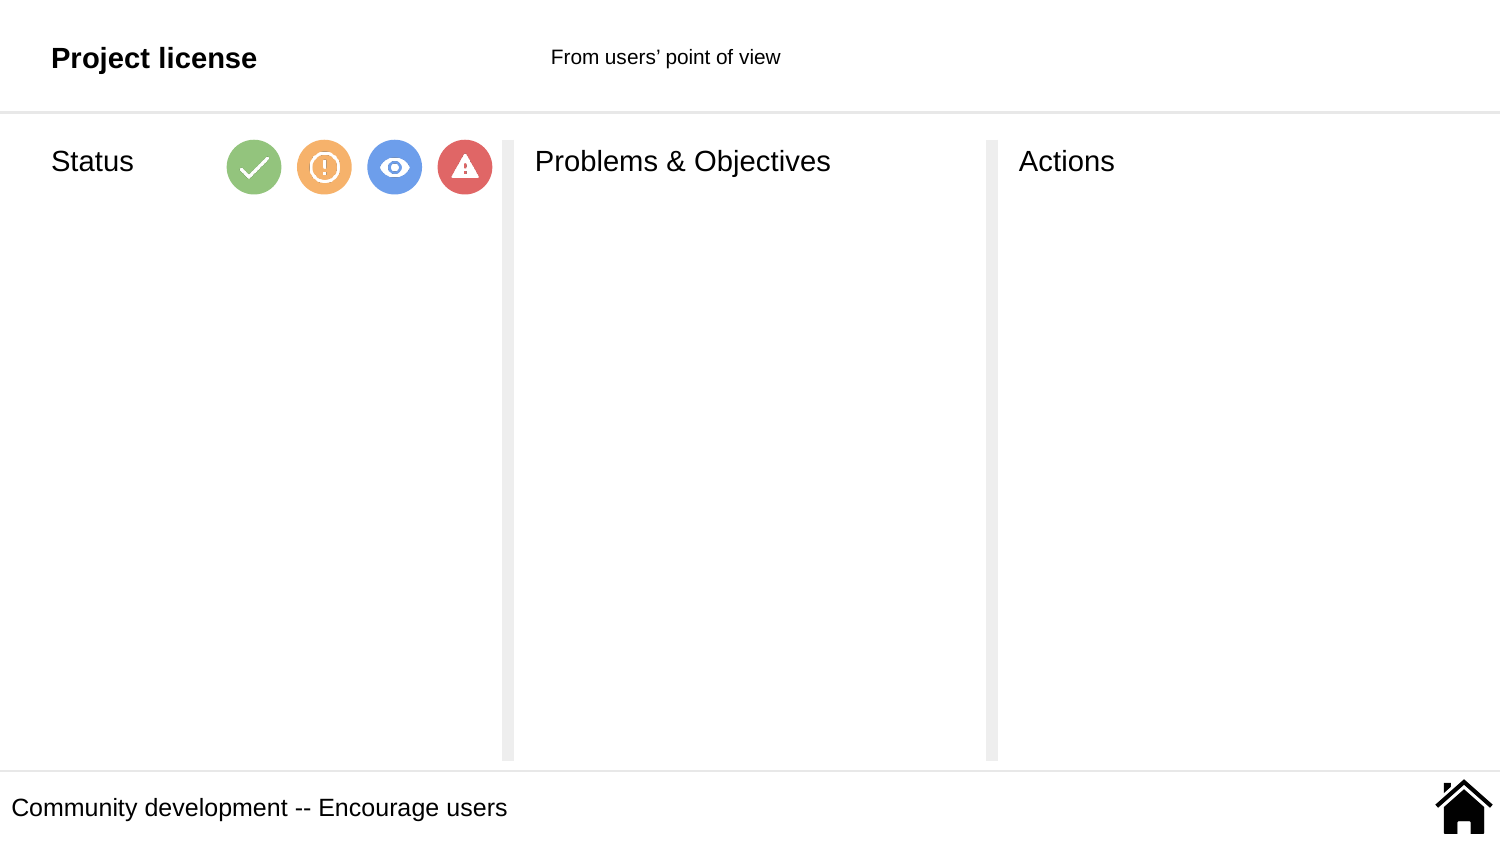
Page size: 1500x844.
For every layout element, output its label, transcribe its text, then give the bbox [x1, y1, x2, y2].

list Community development -- Encourage users [0, 769, 1430, 844]
picture [233, 146, 275, 188]
text_box [367, 139, 423, 195]
picture [378, 152, 411, 184]
list Problems & Objectives [523, 131, 977, 769]
list Status [39, 131, 493, 769]
text_box [275, 149, 282, 185]
picture [306, 148, 343, 186]
picture [449, 149, 481, 182]
list From users’ point of view [539, 15, 1461, 98]
text_box [236, 188, 272, 195]
picture [1435, 779, 1493, 834]
text_box [437, 139, 493, 195]
title Project license [39, 15, 524, 98]
text_box [236, 139, 272, 146]
text_box [296, 139, 352, 195]
text_box [226, 149, 233, 185]
list Actions [1007, 131, 1461, 770]
